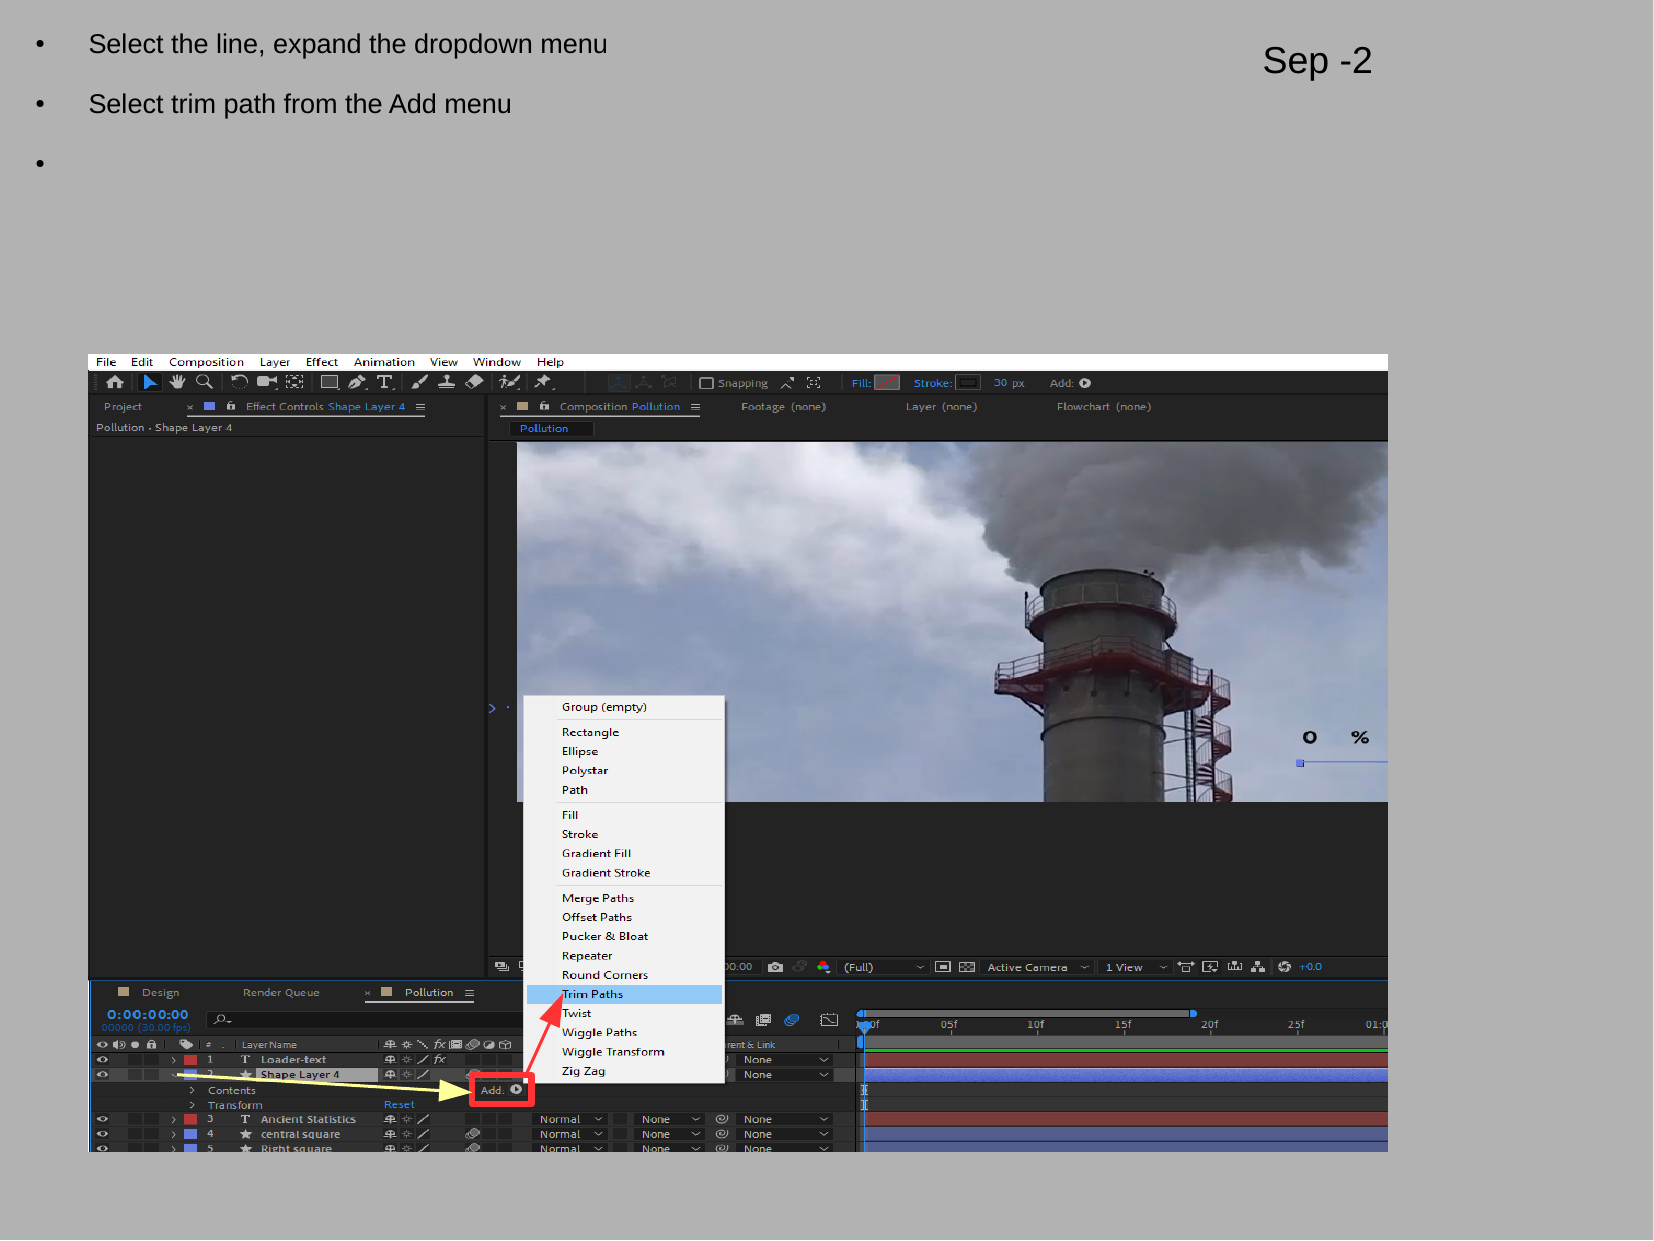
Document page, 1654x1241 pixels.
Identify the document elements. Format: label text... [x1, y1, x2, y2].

picture [88, 354, 1388, 1152]
list Select the line, expand the dropdown menu Select trim path from the Add menu [17, 29, 1506, 242]
text_box Sep -2 [1247, 31, 1388, 89]
